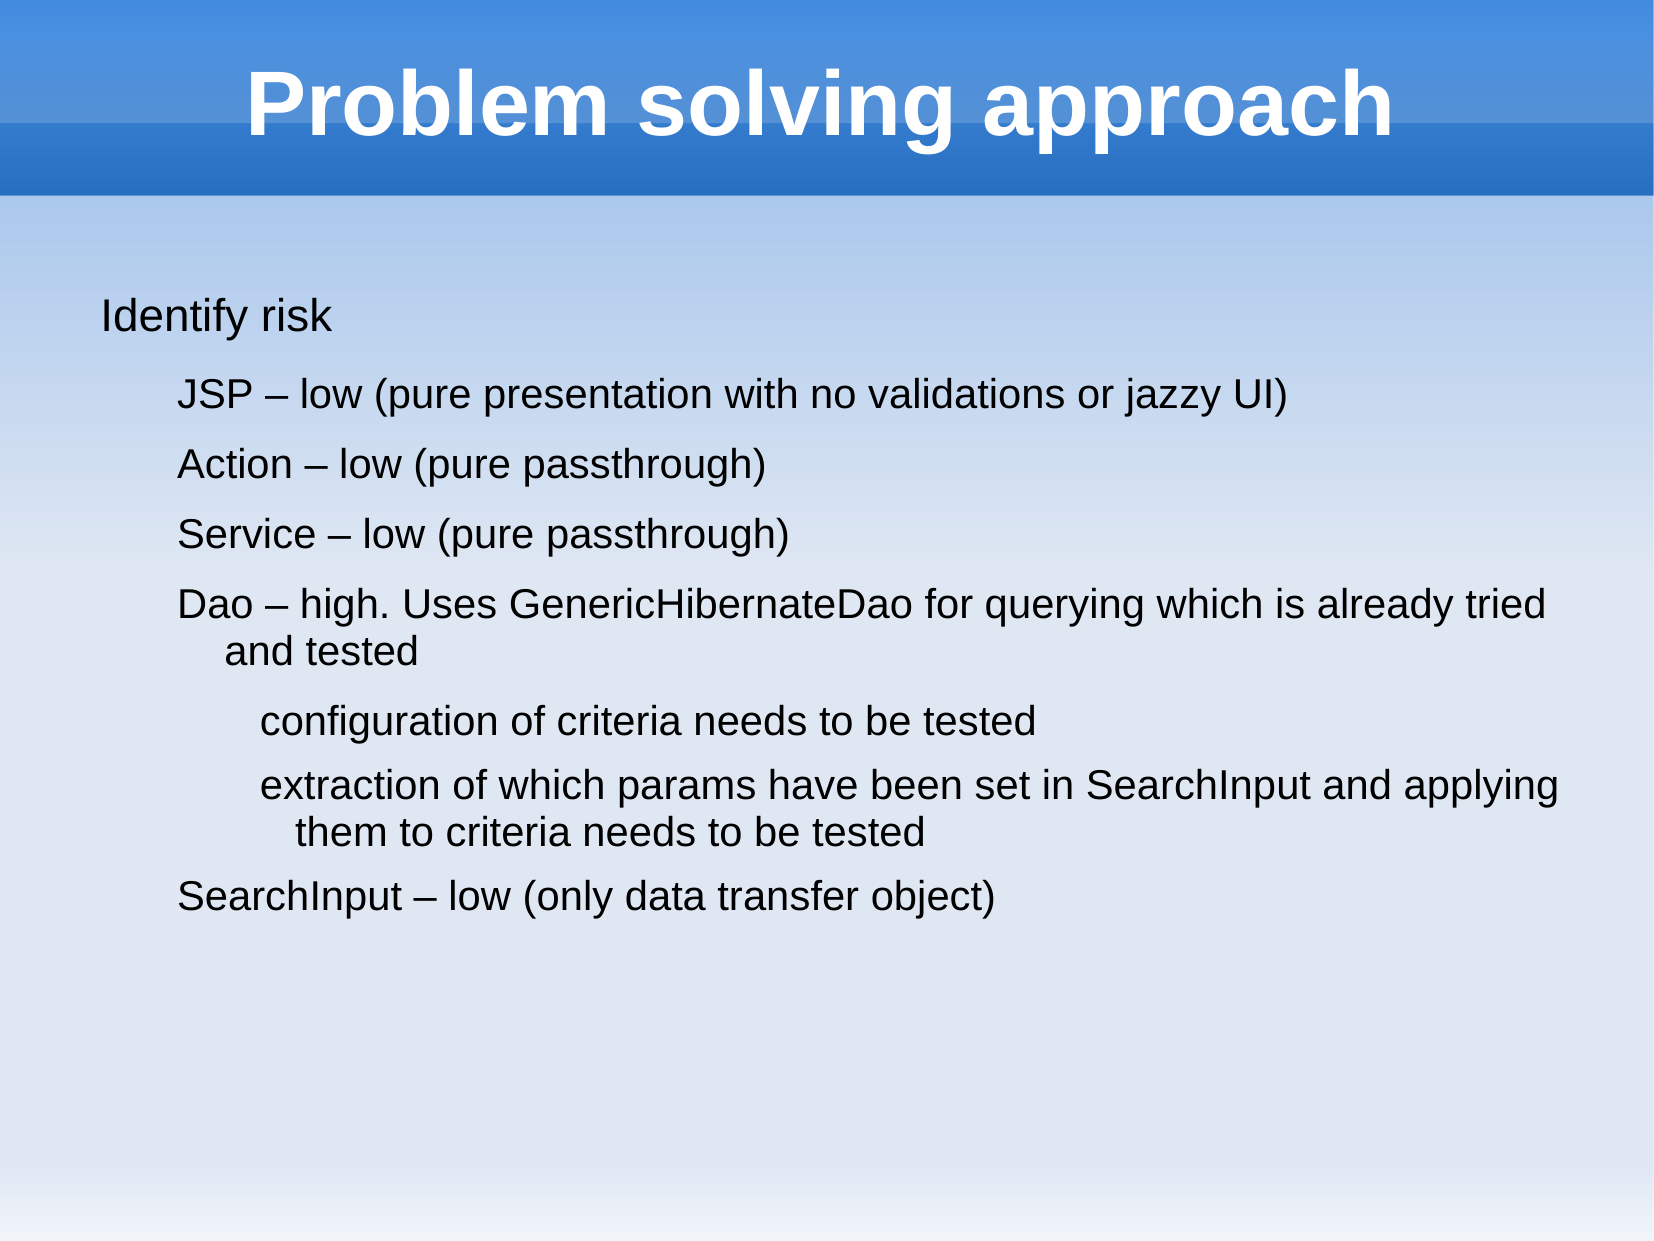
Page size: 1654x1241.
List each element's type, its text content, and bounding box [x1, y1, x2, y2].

title Problem solving approach [76, 7, 1565, 200]
picture [0, 0, 1654, 1241]
list Identify risk JSP – low (pure presentation with no validations or jazzy UI) Action – low (pure passthrough) Service – low (pure passthrough) Dao – high. Uses GenericHibernateDao for querying which is already tried and tested configuration of criteria needs to be tested extraction of which params have been set in SearchInput and applying them to criteria needs to be tested SearchInput – low (only data transfer object) [82, 290, 1571, 1094]
